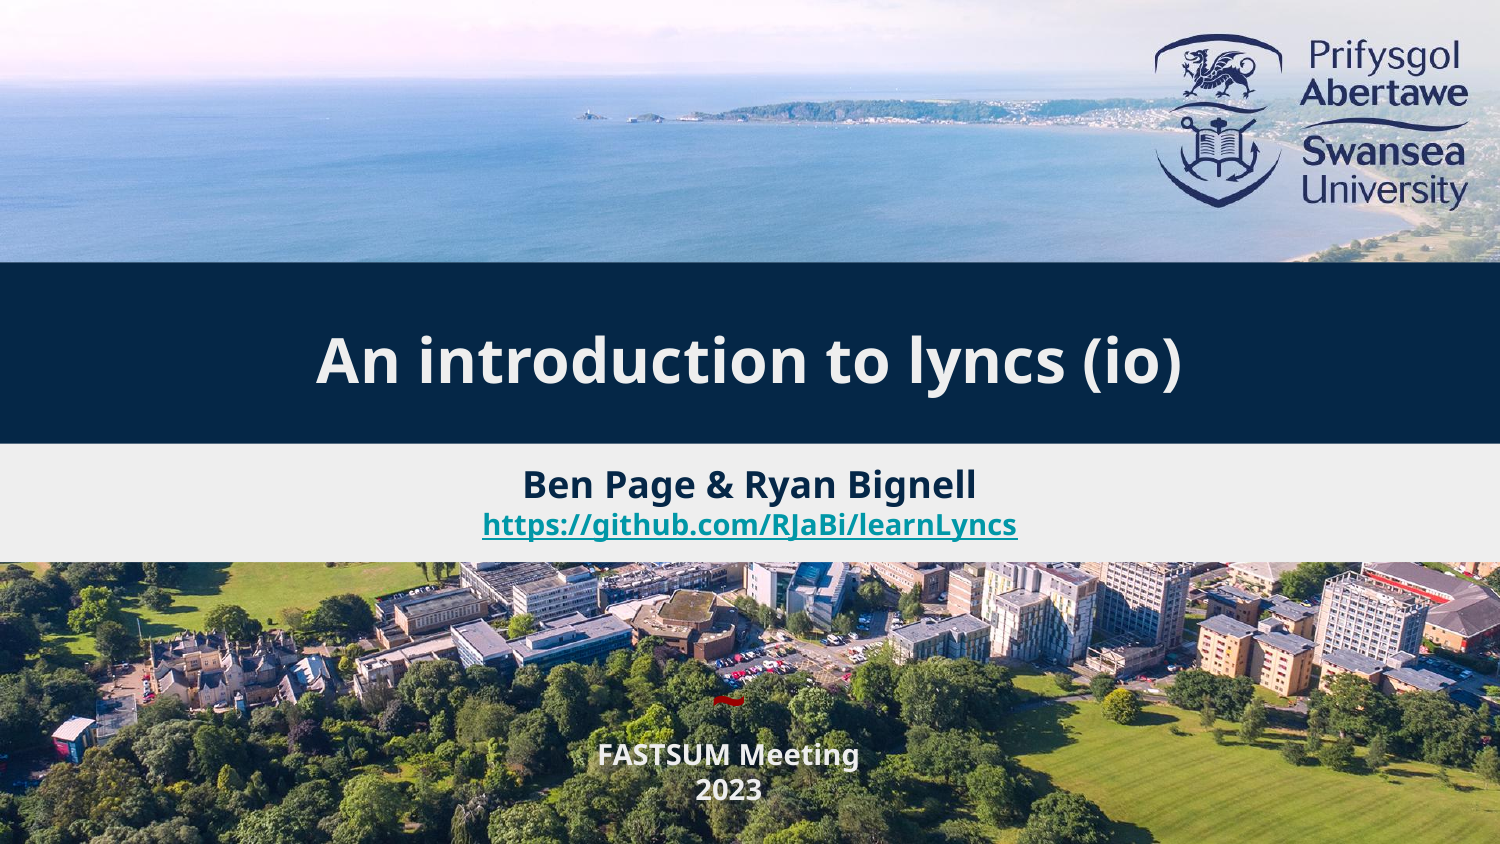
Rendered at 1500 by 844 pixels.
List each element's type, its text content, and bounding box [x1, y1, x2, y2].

picture [0, 563, 1500, 844]
subtitle Ben Page & Ryan Bignell https://github.com/RJaBi/learnLyncs [51, 446, 1449, 577]
picture [0, 0, 1500, 262]
title An introduction to lyncs (io) [51, 295, 1449, 411]
